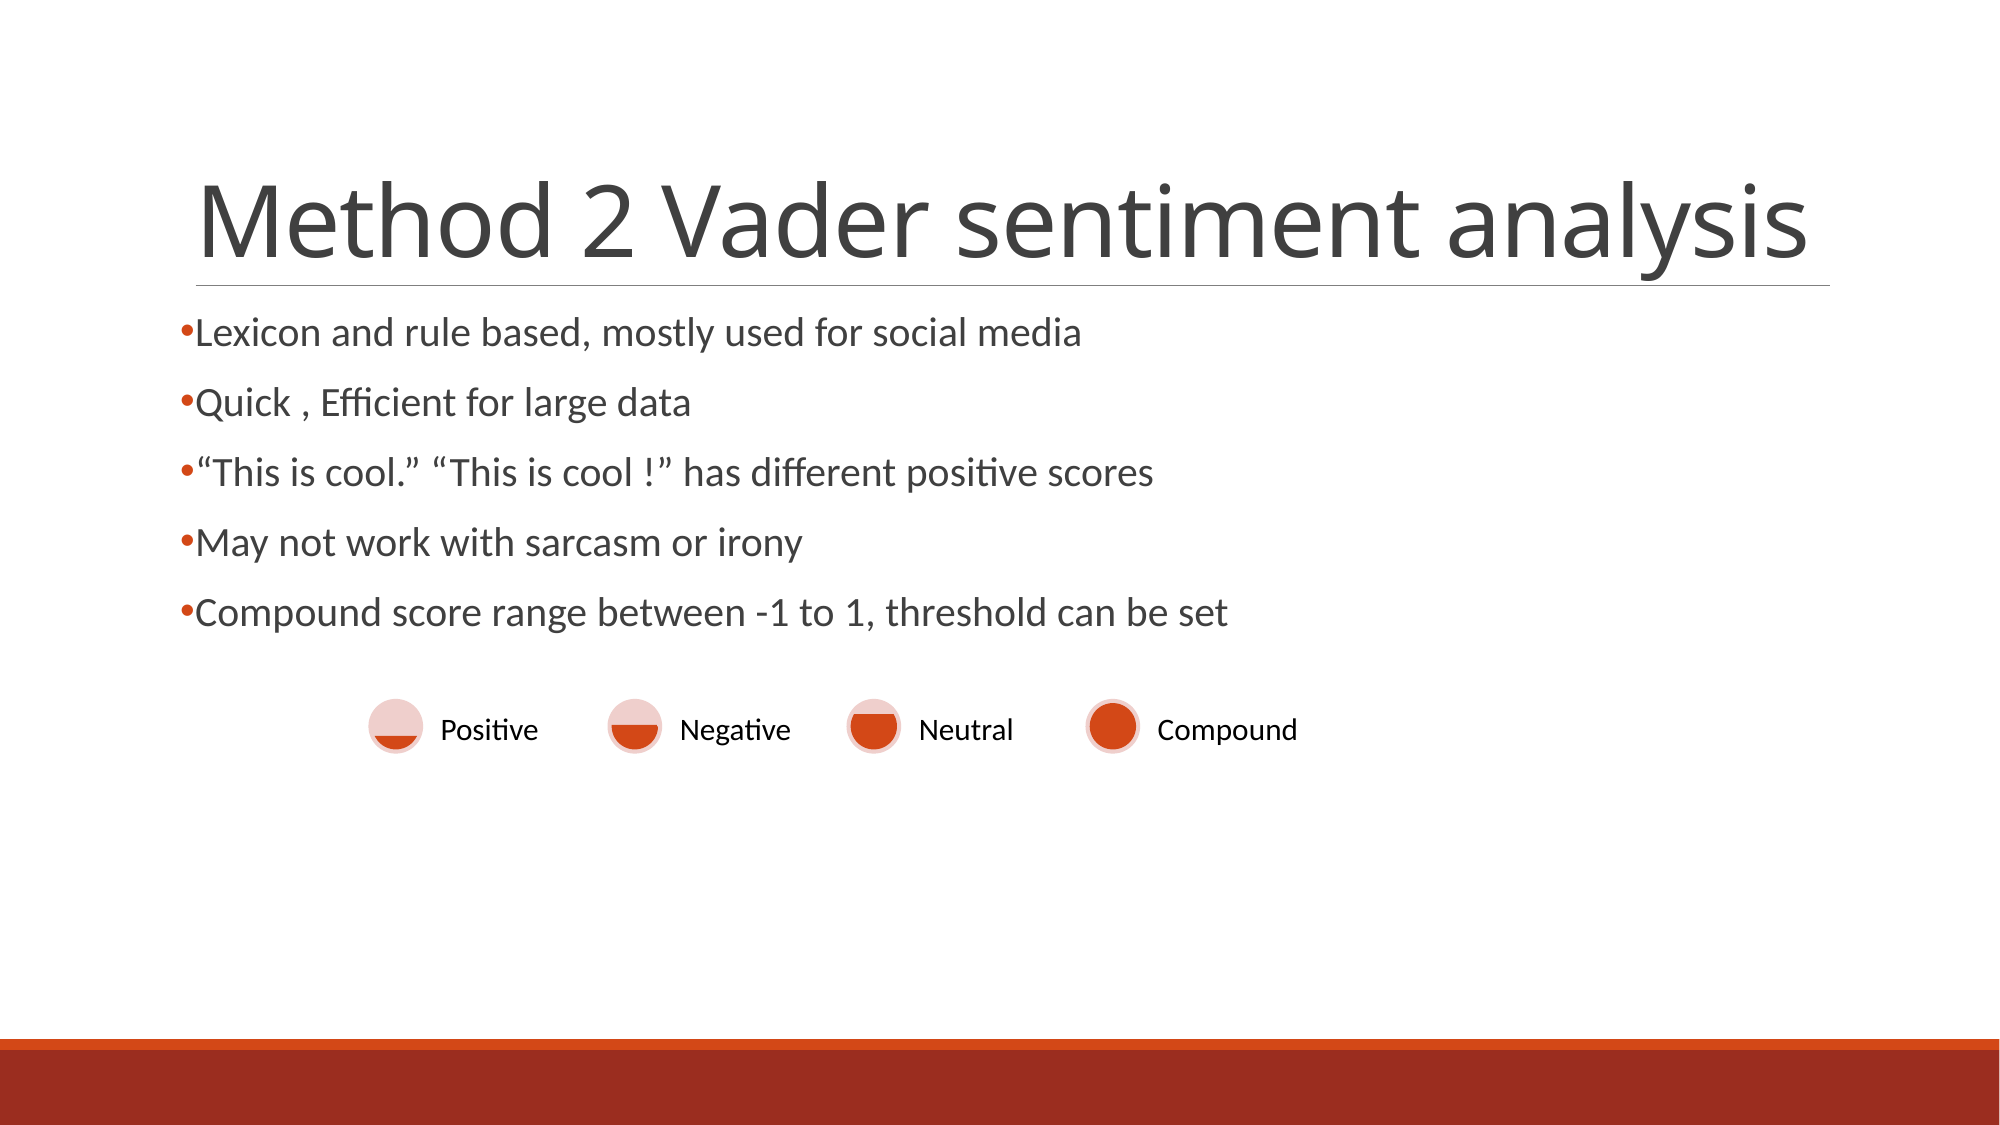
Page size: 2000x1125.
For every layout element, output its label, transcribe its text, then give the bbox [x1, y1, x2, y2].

text_box [368, 698, 424, 754]
text_box [607, 698, 663, 754]
text_box Negative [673, 698, 836, 754]
text_box Compound [1151, 698, 1314, 754]
text_box Neutral [912, 698, 1075, 754]
text_box [846, 698, 902, 754]
title Method 2 Vader sentiment analysis [179, 47, 1830, 286]
text_box [1085, 698, 1141, 754]
text_box Positive [434, 698, 597, 754]
list Lexicon and rule based, mostly used for social media Quick , Efficient for large data “This is cool.” “This is cool !” has different positive scores May not work with sarcasm or irony Compound score range between -1 to 1, threshold can be set [179, 302, 1830, 963]
